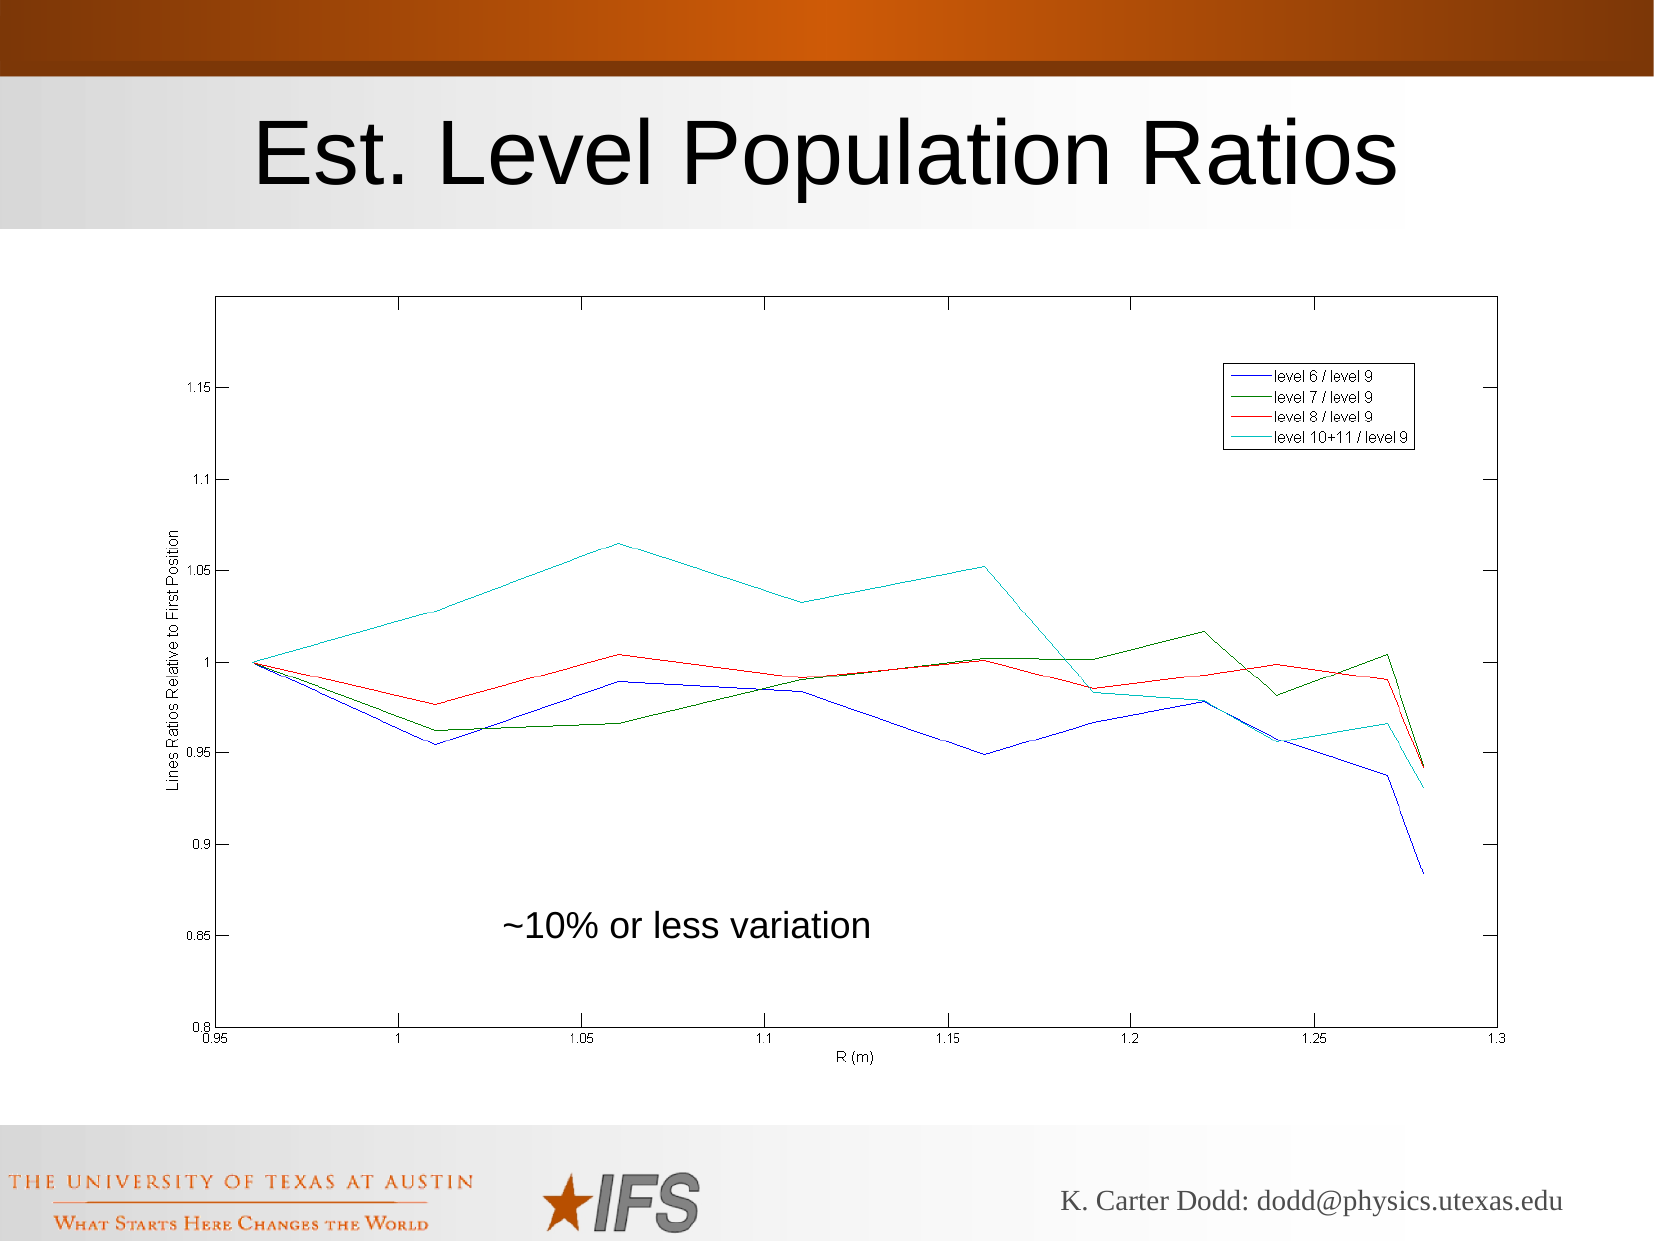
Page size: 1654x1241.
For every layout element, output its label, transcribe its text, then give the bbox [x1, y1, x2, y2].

title Est. Level Population Ratios [82, 49, 1571, 229]
text_box ~10% or less variation [487, 897, 887, 955]
picture [0, 0, 1654, 1241]
